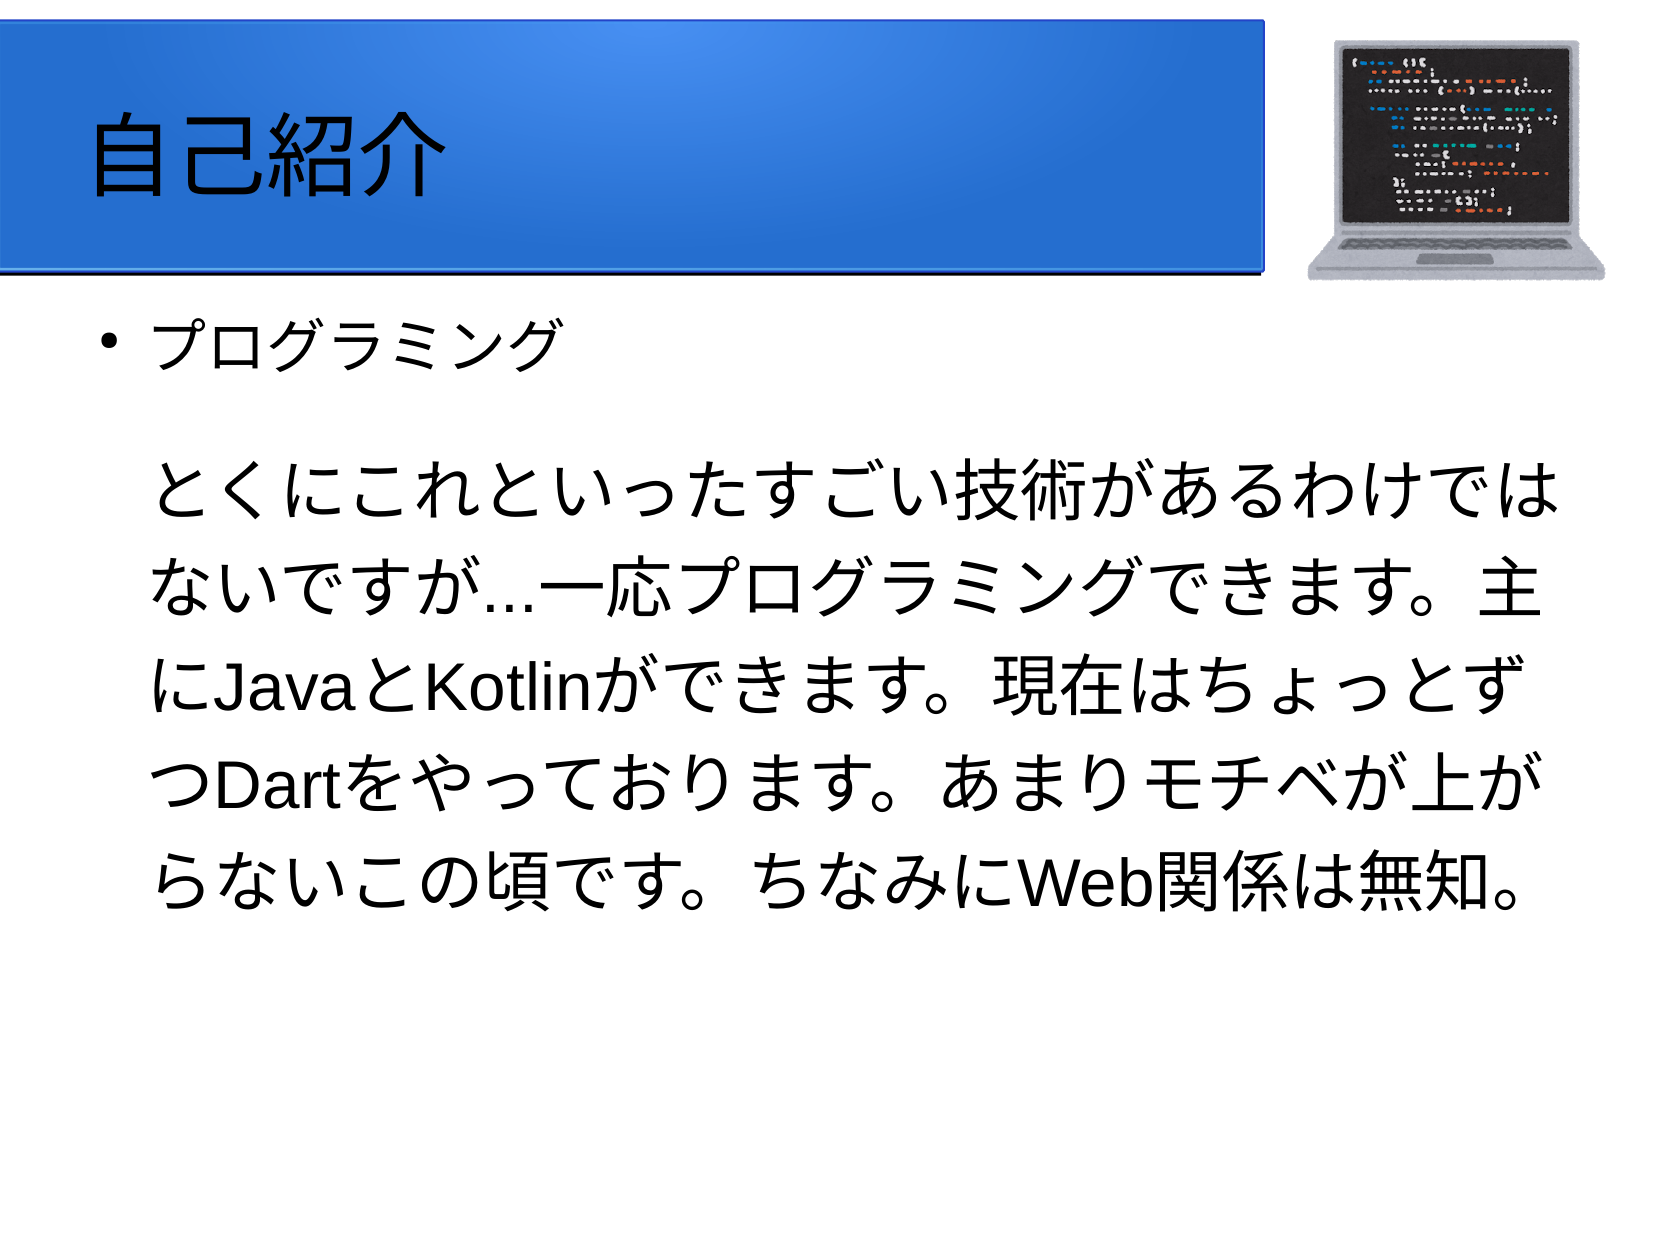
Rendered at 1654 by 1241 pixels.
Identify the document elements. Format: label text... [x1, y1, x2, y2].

picture [1299, 23, 1611, 301]
title 自己紹介 [82, 47, 1235, 252]
list プログラミング とくにこれといったすごい技術があるわけではないですが...一応プログラミングできます。主にJavaとKotlinができます。現在はちょっとずつDartをやっております。あまりモチベが上がらないこの頃です。ちなみにWeb関係は無知。 [82, 299, 1571, 1019]
